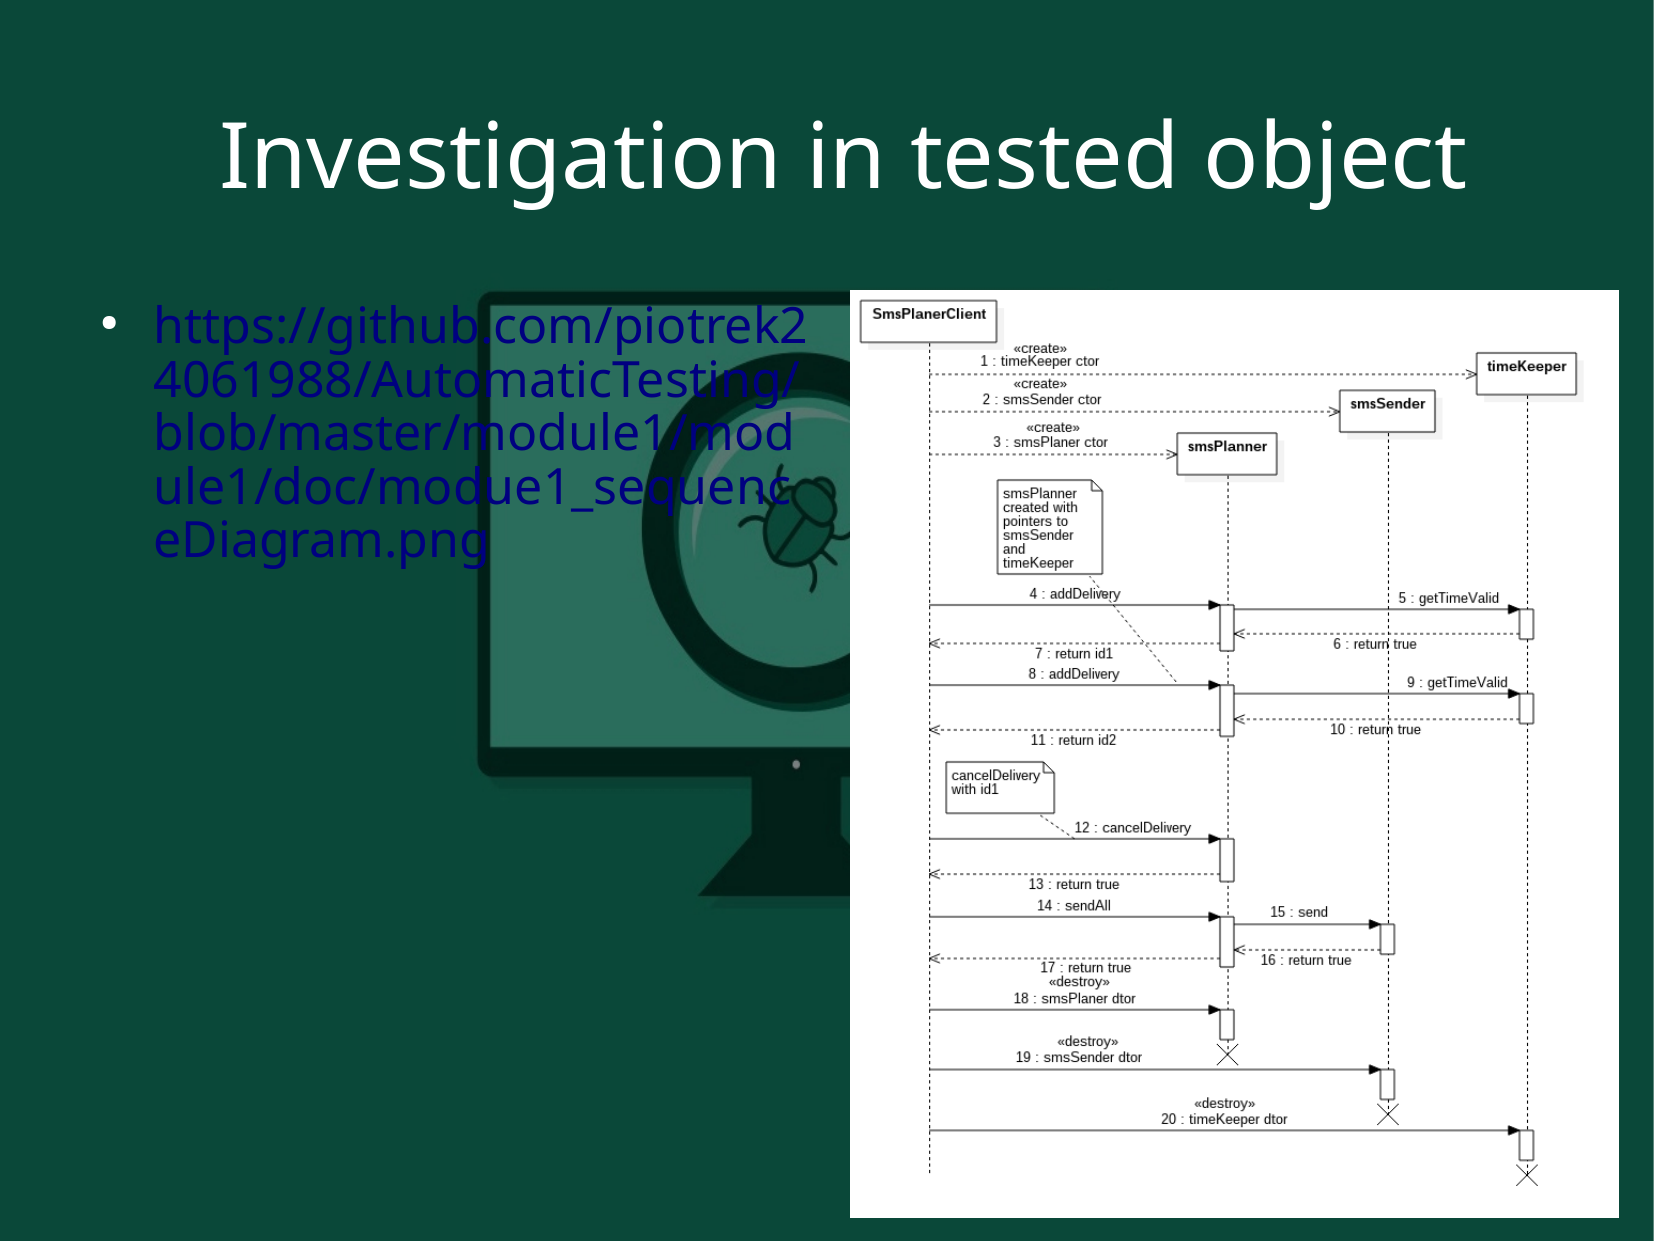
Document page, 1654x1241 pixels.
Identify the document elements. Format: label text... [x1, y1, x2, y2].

title Investigation in tested object [82, 49, 1571, 257]
list https://github.com/piotrek24061988/AutomaticTesting/blob/master/module1/module1/doc/modue1_sequenceDiagram.png [82, 290, 809, 1010]
picture [0, 0, 1654, 1241]
